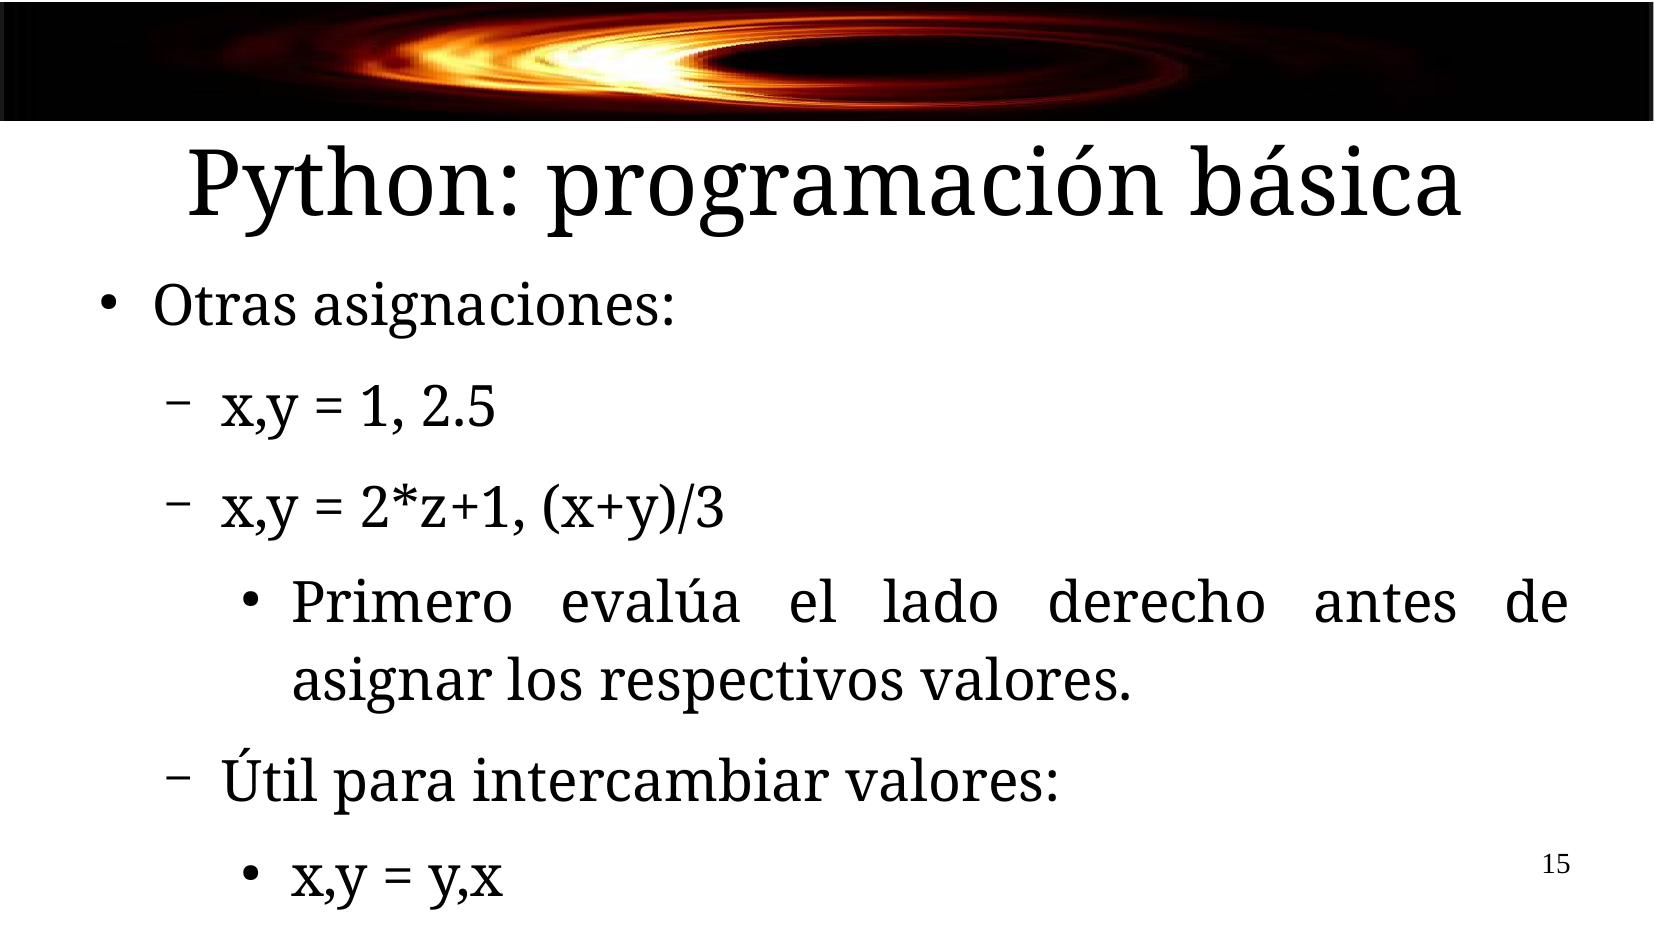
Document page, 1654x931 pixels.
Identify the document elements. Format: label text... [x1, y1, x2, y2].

list Otras asignaciones: x,y = 1, 2.5 x,y = 2*z+1, (x+y)/3 Primero evalúa el lado derecho antes de asignar los respectivos valores. Útil para intercambiar valores: x,y = y,x [82, 264, 1571, 916]
picture [0, 2, 1654, 121]
title Python: programación básica [82, 121, 1571, 258]
